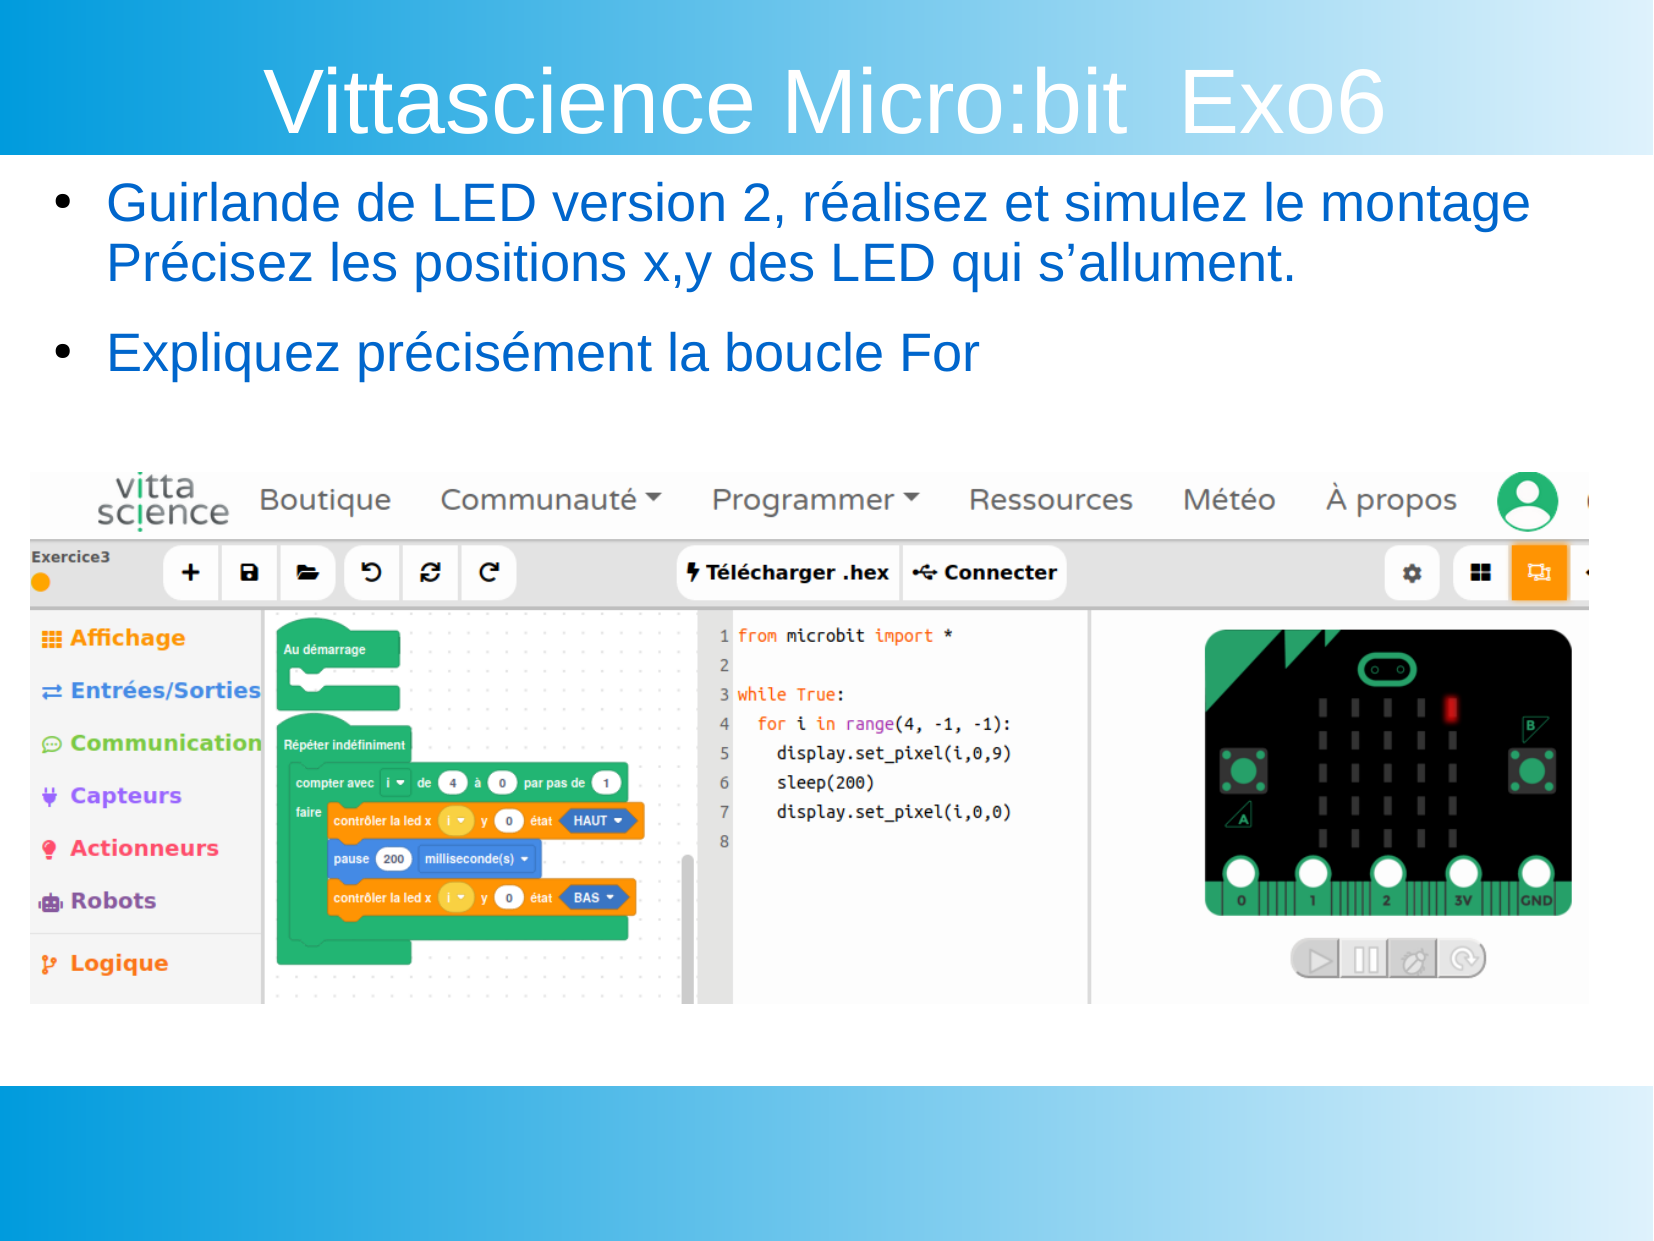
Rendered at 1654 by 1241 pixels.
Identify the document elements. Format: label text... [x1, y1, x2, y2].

picture [30, 472, 1589, 1004]
list Guirlande de LED version 2, réalisez et simulez le montage Précisez les positions x,y des LED qui s’allument. Expliquez précisément la boucle For [35, 172, 1571, 308]
title Vittascience Micro:bit Exo6 [82, 49, 1571, 155]
